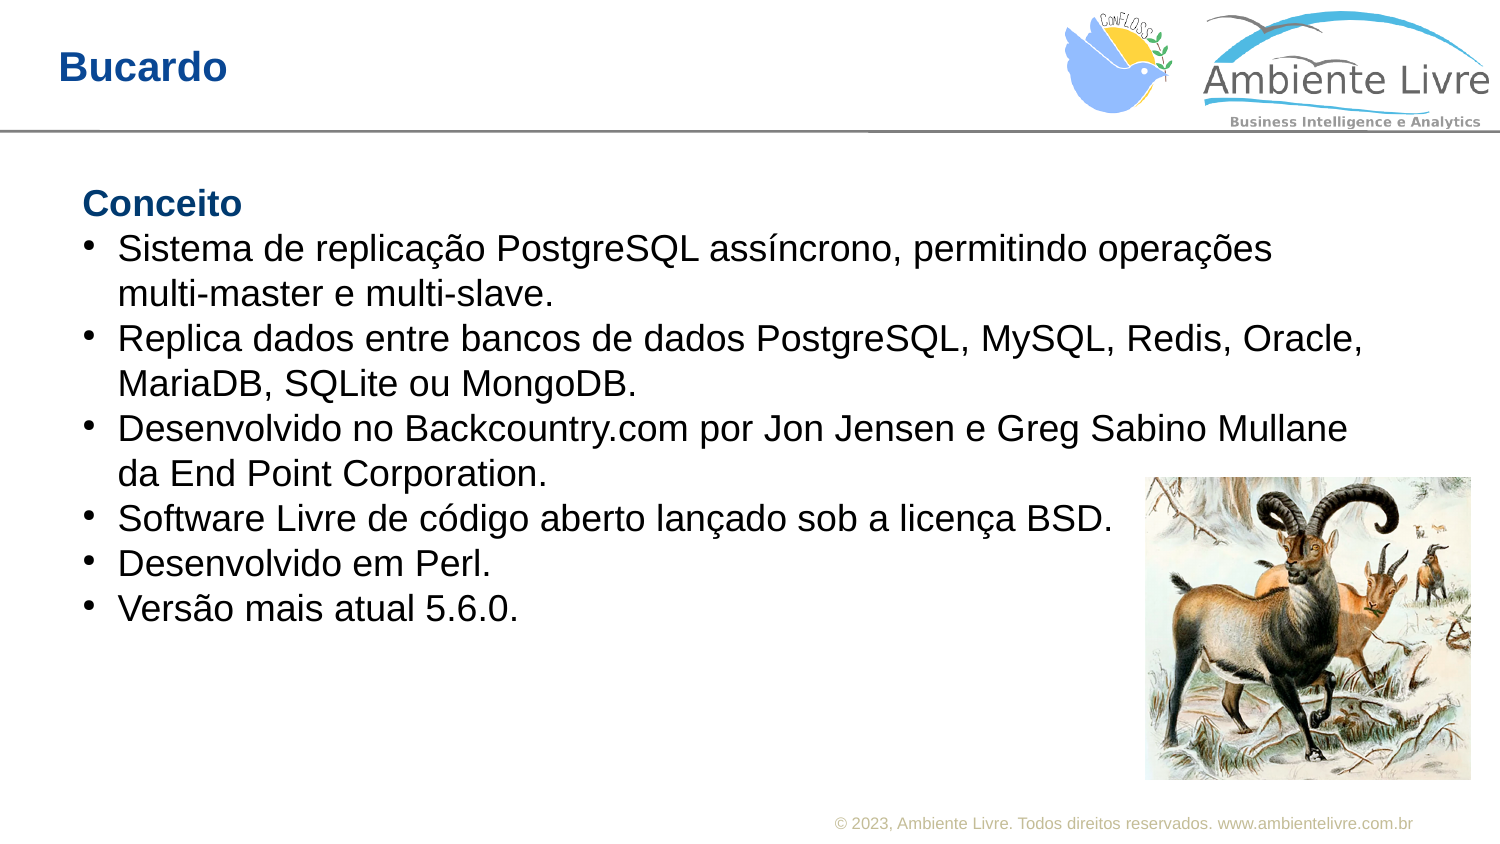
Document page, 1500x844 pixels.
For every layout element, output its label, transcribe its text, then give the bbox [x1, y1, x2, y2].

picture [1145, 477, 1471, 780]
picture [1203, 11, 1489, 129]
picture [1051, 0, 1182, 130]
title Bucardo [43, 8, 1127, 129]
text_box Conceito Sistema de replicação PostgreSQL assíncrono, permitindo operações multi-master e multi-slave. Replica dados entre bancos de dados PostgreSQL, MySQL, Redis, Oracle, MariaDB, SQLite ou MongoDB. Desenvolvido no Backcountry.com por Jon Jensen e Greg Sabino Mullane da End Point Corporation. Software Livre de código aberto lançado sob a licença BSD. Desenvolvido em Perl. Versão mais atual 5.6.0. [67, 171, 1382, 637]
